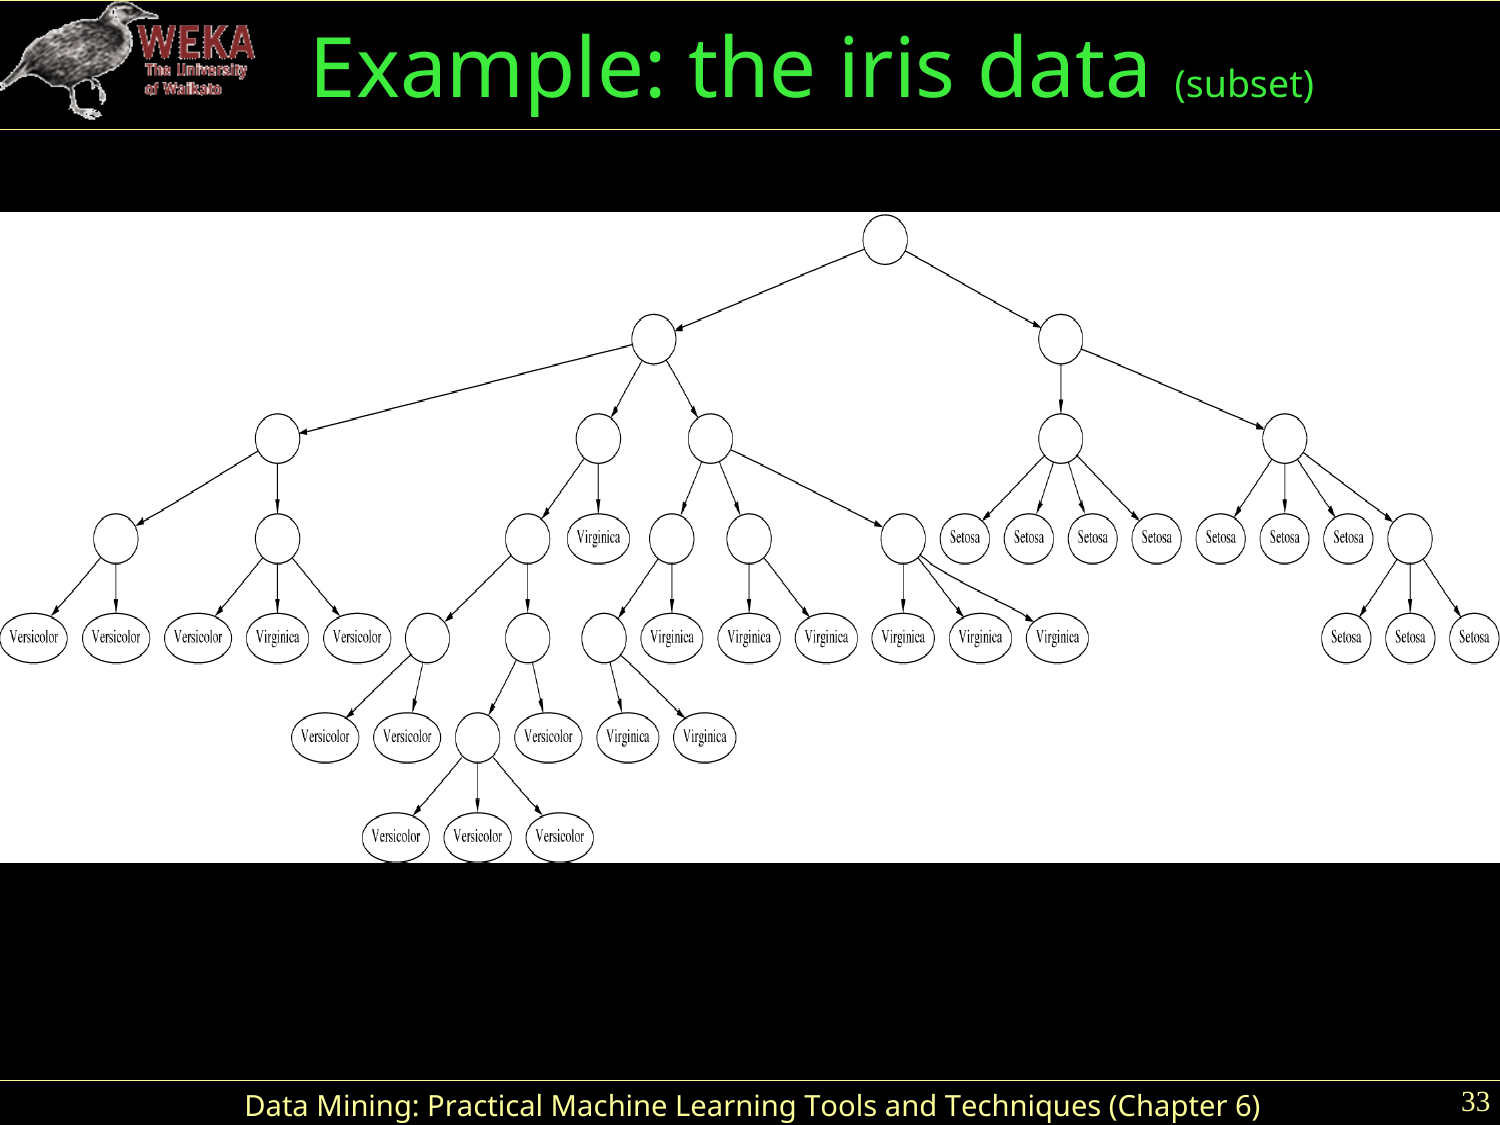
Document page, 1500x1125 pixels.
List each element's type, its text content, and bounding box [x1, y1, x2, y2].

picture [0, 1, 266, 129]
picture [0, 212, 1500, 863]
title Example: the iris data (subset) [295, 10, 1500, 172]
